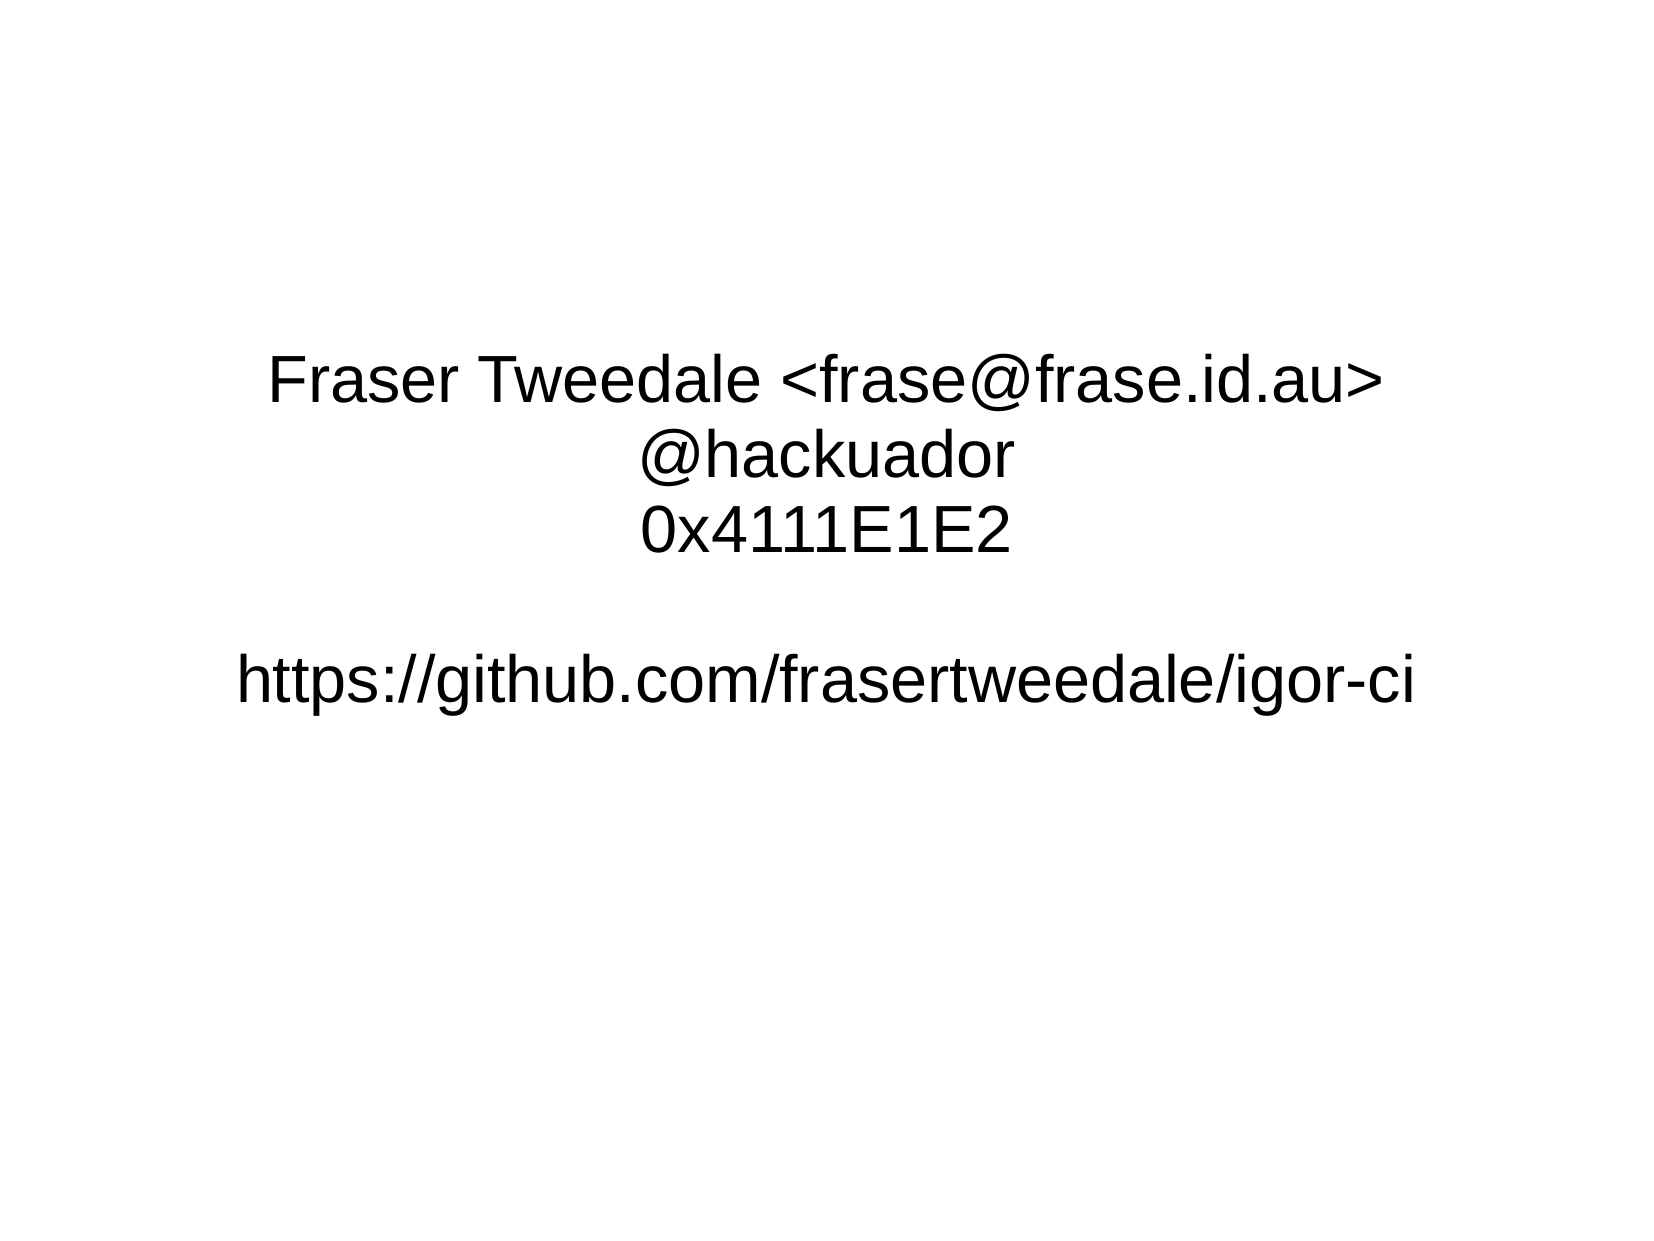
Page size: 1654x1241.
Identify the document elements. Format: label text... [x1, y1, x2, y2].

subtitle Fraser Tweedale <frase@frase.id.au> @hackuador 0x4111E1E2 https://github.com/frasertweedale/igor-ci [82, 49, 1571, 1010]
